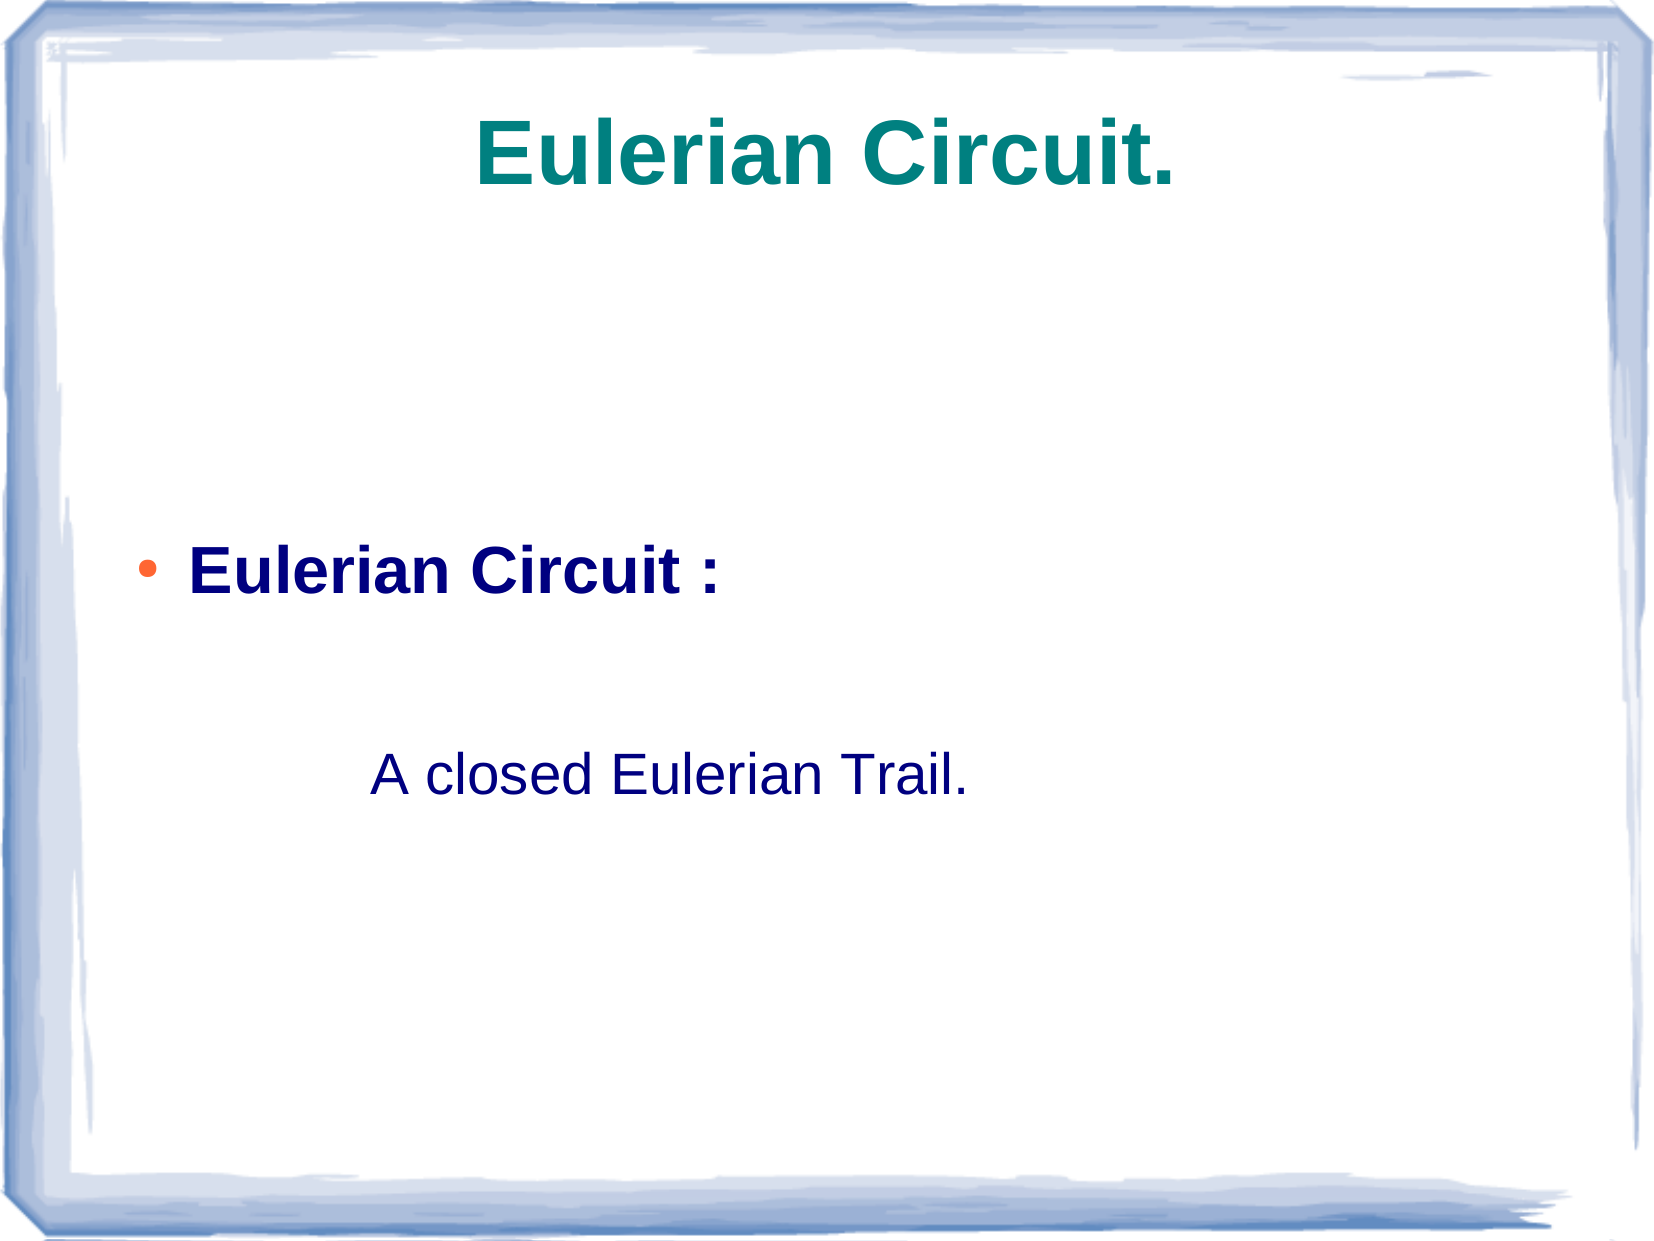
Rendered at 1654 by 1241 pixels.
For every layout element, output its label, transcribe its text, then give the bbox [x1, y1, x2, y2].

title Eulerian Circuit. [82, 49, 1571, 257]
picture [0, 0, 1654, 1241]
list Eulerian Circuit : A closed Eulerian Trail. [118, 324, 1571, 1144]
